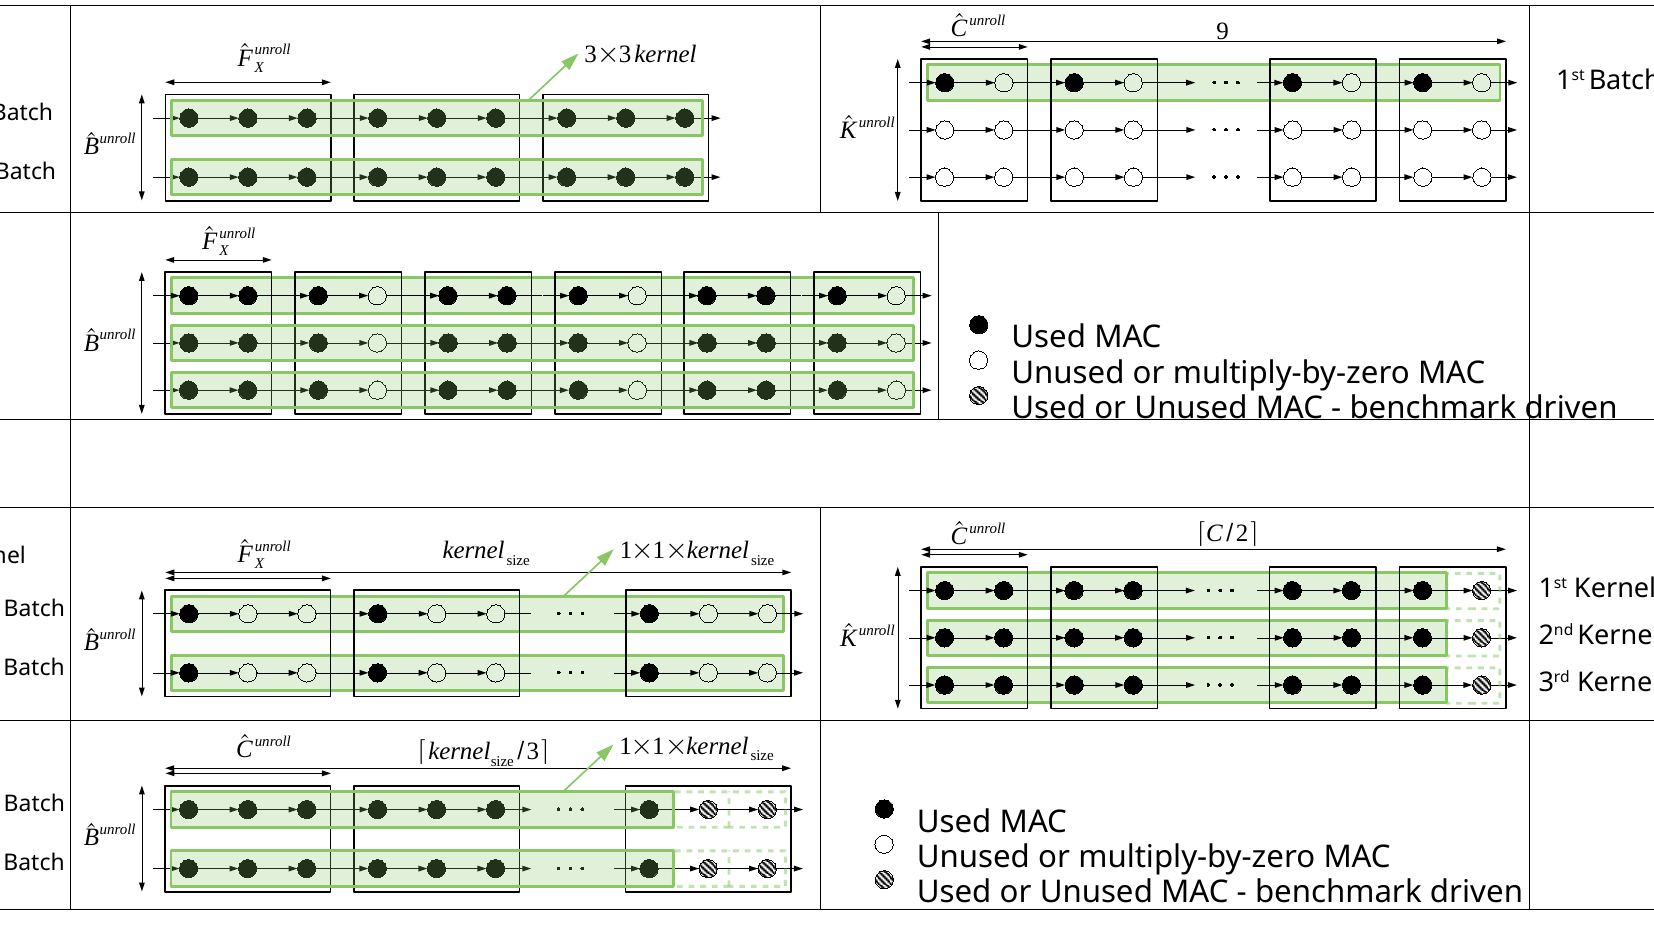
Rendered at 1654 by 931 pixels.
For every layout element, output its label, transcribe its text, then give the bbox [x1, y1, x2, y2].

text_box 3rd Kernel [1523, 655, 1529, 704]
chart [229, 41, 297, 76]
chart [1210, 17, 1236, 46]
chart [944, 11, 1012, 43]
text_box 2nd Kernel [1523, 608, 1529, 655]
text_box 2nd Batch [0, 838, 70, 882]
text_box [921, 59, 1506, 201]
text_box [875, 799, 894, 819]
text_box 1st Batch [0, 584, 70, 628]
chart [76, 625, 143, 657]
chart [194, 224, 262, 259]
text_box 1st Batch [0, 88, 61, 132]
text_box [875, 870, 894, 889]
text_box Unused or multiply-by-zero MAC [902, 826, 1376, 862]
chart [436, 537, 536, 569]
text_box Used or Unused MAC - benchmark driven [996, 420, 1595, 428]
chart [229, 537, 297, 572]
text_box Unused or multiply-by-zero MAC [996, 342, 1470, 377]
chart [229, 732, 297, 764]
chart [76, 326, 143, 358]
text_box 2nd Batch [0, 147, 60, 191]
text_box Used or Unused MAC - benchmark driven [902, 862, 1501, 909]
text_box [969, 386, 988, 405]
chart [412, 737, 554, 770]
text_box Used or Unused MAC - benchmark driven [996, 377, 1595, 419]
text_box [165, 94, 709, 201]
text_box [874, 835, 894, 854]
text_box Used MAC [996, 307, 1174, 357]
text_box [969, 350, 988, 370]
text_box 1st Kernel [1530, 561, 1654, 608]
text_box 2nd Batch [0, 643, 70, 687]
chart [613, 537, 781, 569]
chart [944, 519, 1012, 551]
text_box [165, 590, 792, 697]
chart [1192, 519, 1264, 548]
text_box 1st Batch [1541, 53, 1654, 101]
text_box 1st Batch [0, 779, 70, 823]
chart [832, 113, 902, 145]
chart [76, 129, 143, 161]
chart [578, 41, 704, 69]
text_box [969, 315, 988, 334]
text_box [921, 566, 1506, 709]
text_box [165, 272, 921, 414]
chart [832, 621, 902, 653]
text_box 1st Kernel [1523, 561, 1529, 608]
text_box [165, 785, 791, 893]
chart [613, 732, 781, 764]
text_box 1×1×C kernel [0, 531, 44, 572]
text_box 3rd Kernel [1530, 655, 1654, 704]
text_box 2nd Kernel [1530, 608, 1654, 655]
chart [76, 820, 143, 852]
text_box Used MAC [902, 791, 1080, 841]
